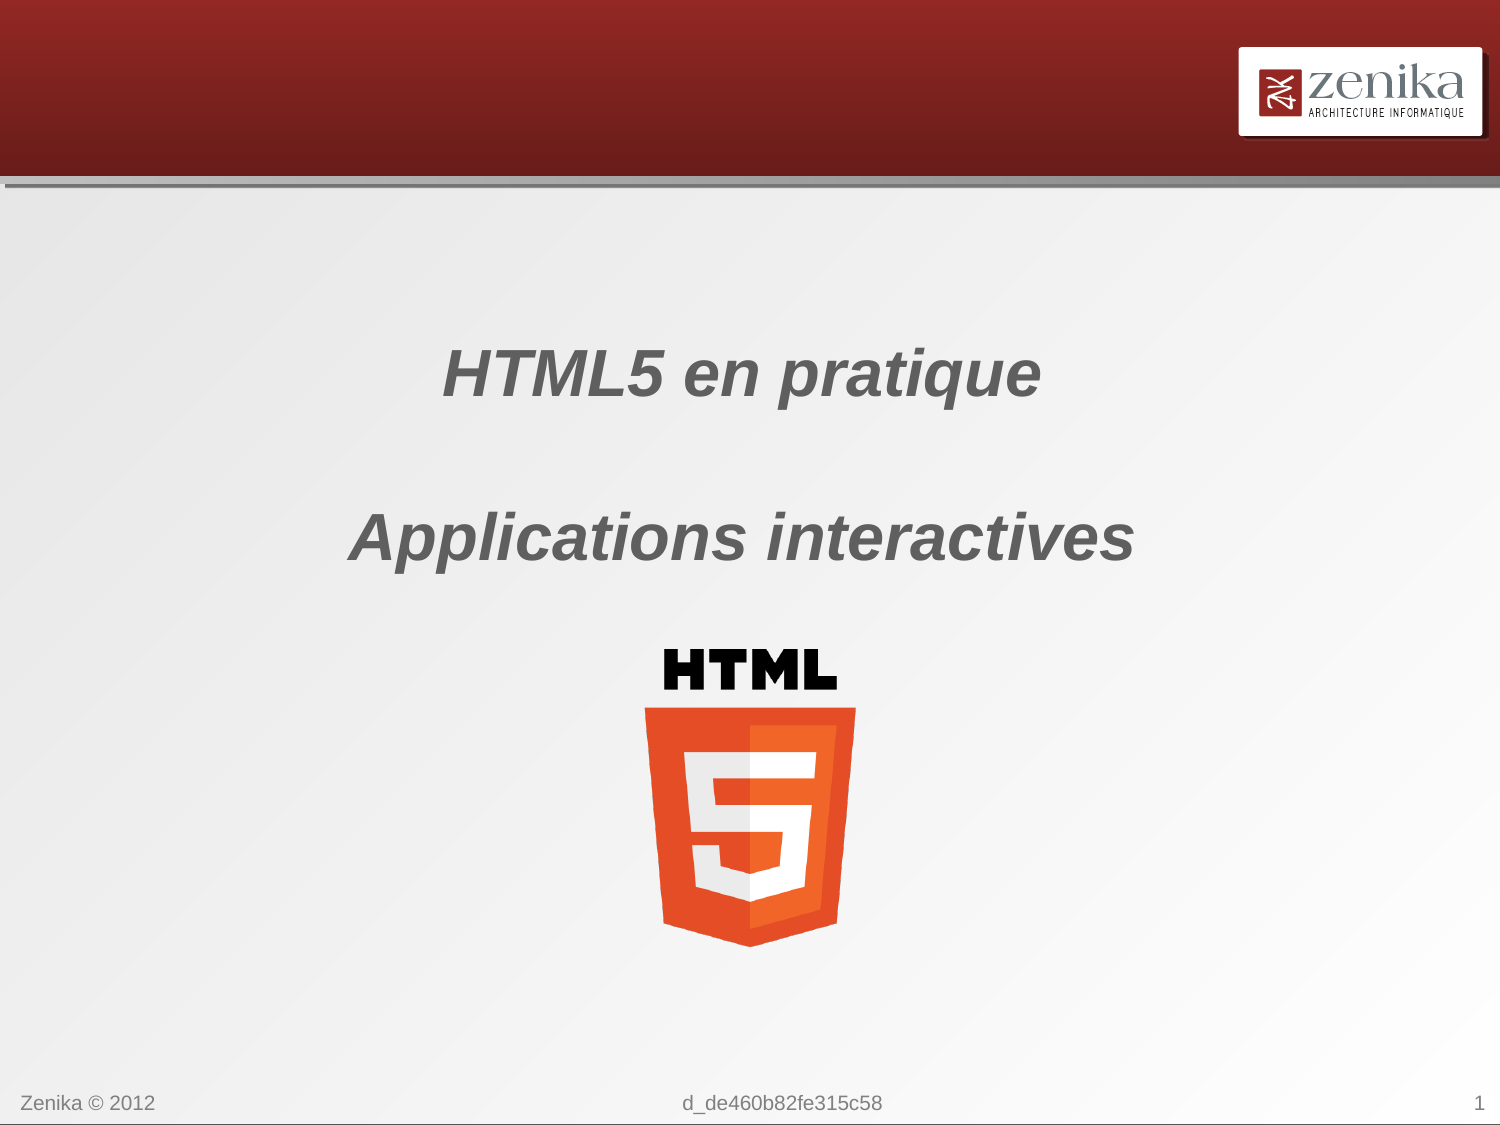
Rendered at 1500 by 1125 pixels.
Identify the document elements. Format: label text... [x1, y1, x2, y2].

picture [601, 649, 899, 947]
text_box HTML5 en pratique Applications interactives [50, 249, 1435, 1079]
picture [1257, 58, 1464, 125]
